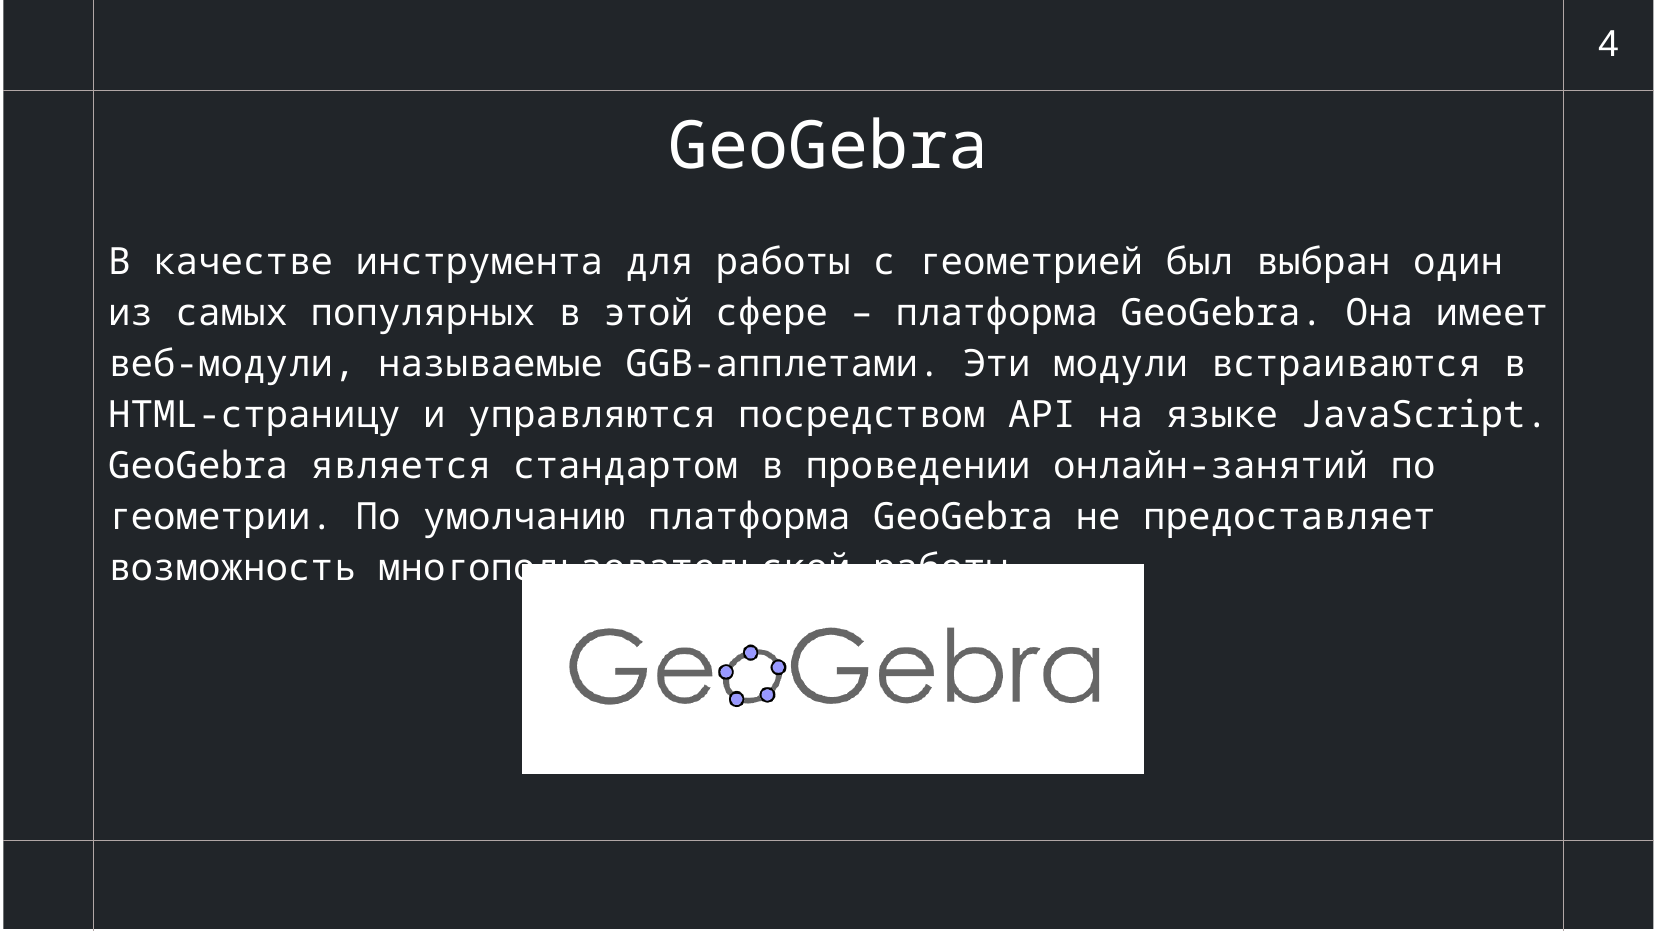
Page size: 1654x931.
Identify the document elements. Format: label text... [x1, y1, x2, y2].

text_box В качестве инструмента для работы с геометрией был выбран один из самых популярных в этой сфере – платформа GeoGebra. Она имеет веб-модули, называемые GGB-апплетами. Эти модули встраиваются в HTML-страницу и управляются посредством API на языке JavaScript. GeoGebra является стандартом в проведении онлайн-занятий по геометрии. По умолчанию платформа GeoGebra не предоставляет возможность многопользовательской работы. [93, 227, 1564, 547]
text_box GeoGebra [93, 90, 1564, 183]
picture [522, 564, 1144, 774]
text_box <номер> [1517, 15, 1654, 86]
